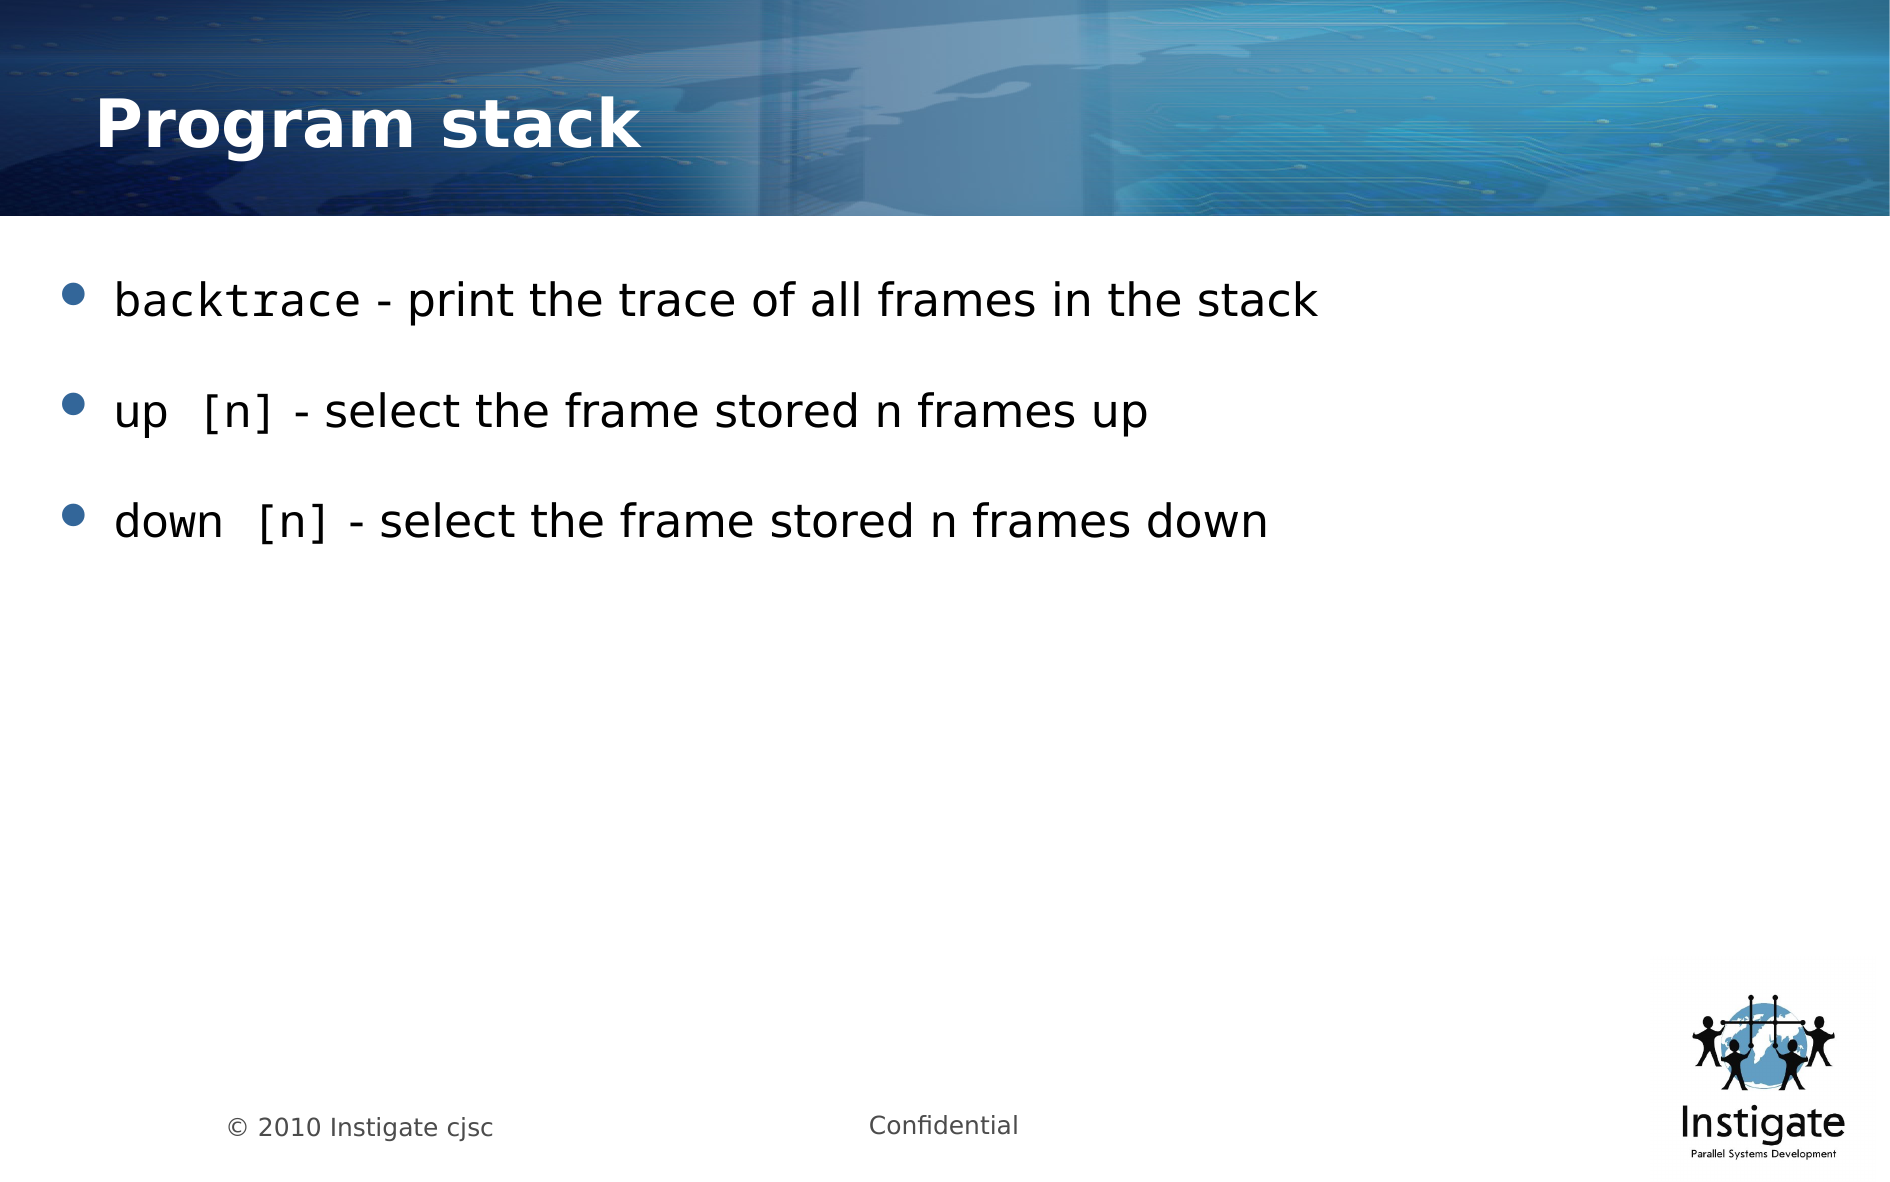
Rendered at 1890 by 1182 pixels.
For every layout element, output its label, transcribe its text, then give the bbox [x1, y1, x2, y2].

picture [0, 0, 1890, 216]
title Program stack [94, 54, 1793, 210]
list backtrace - print the trace of all frames in the stack up [n] - select the frame stored n frames up down [n] - select the frame stored n frames down [59, 236, 1831, 1001]
picture [1650, 956, 1876, 1182]
